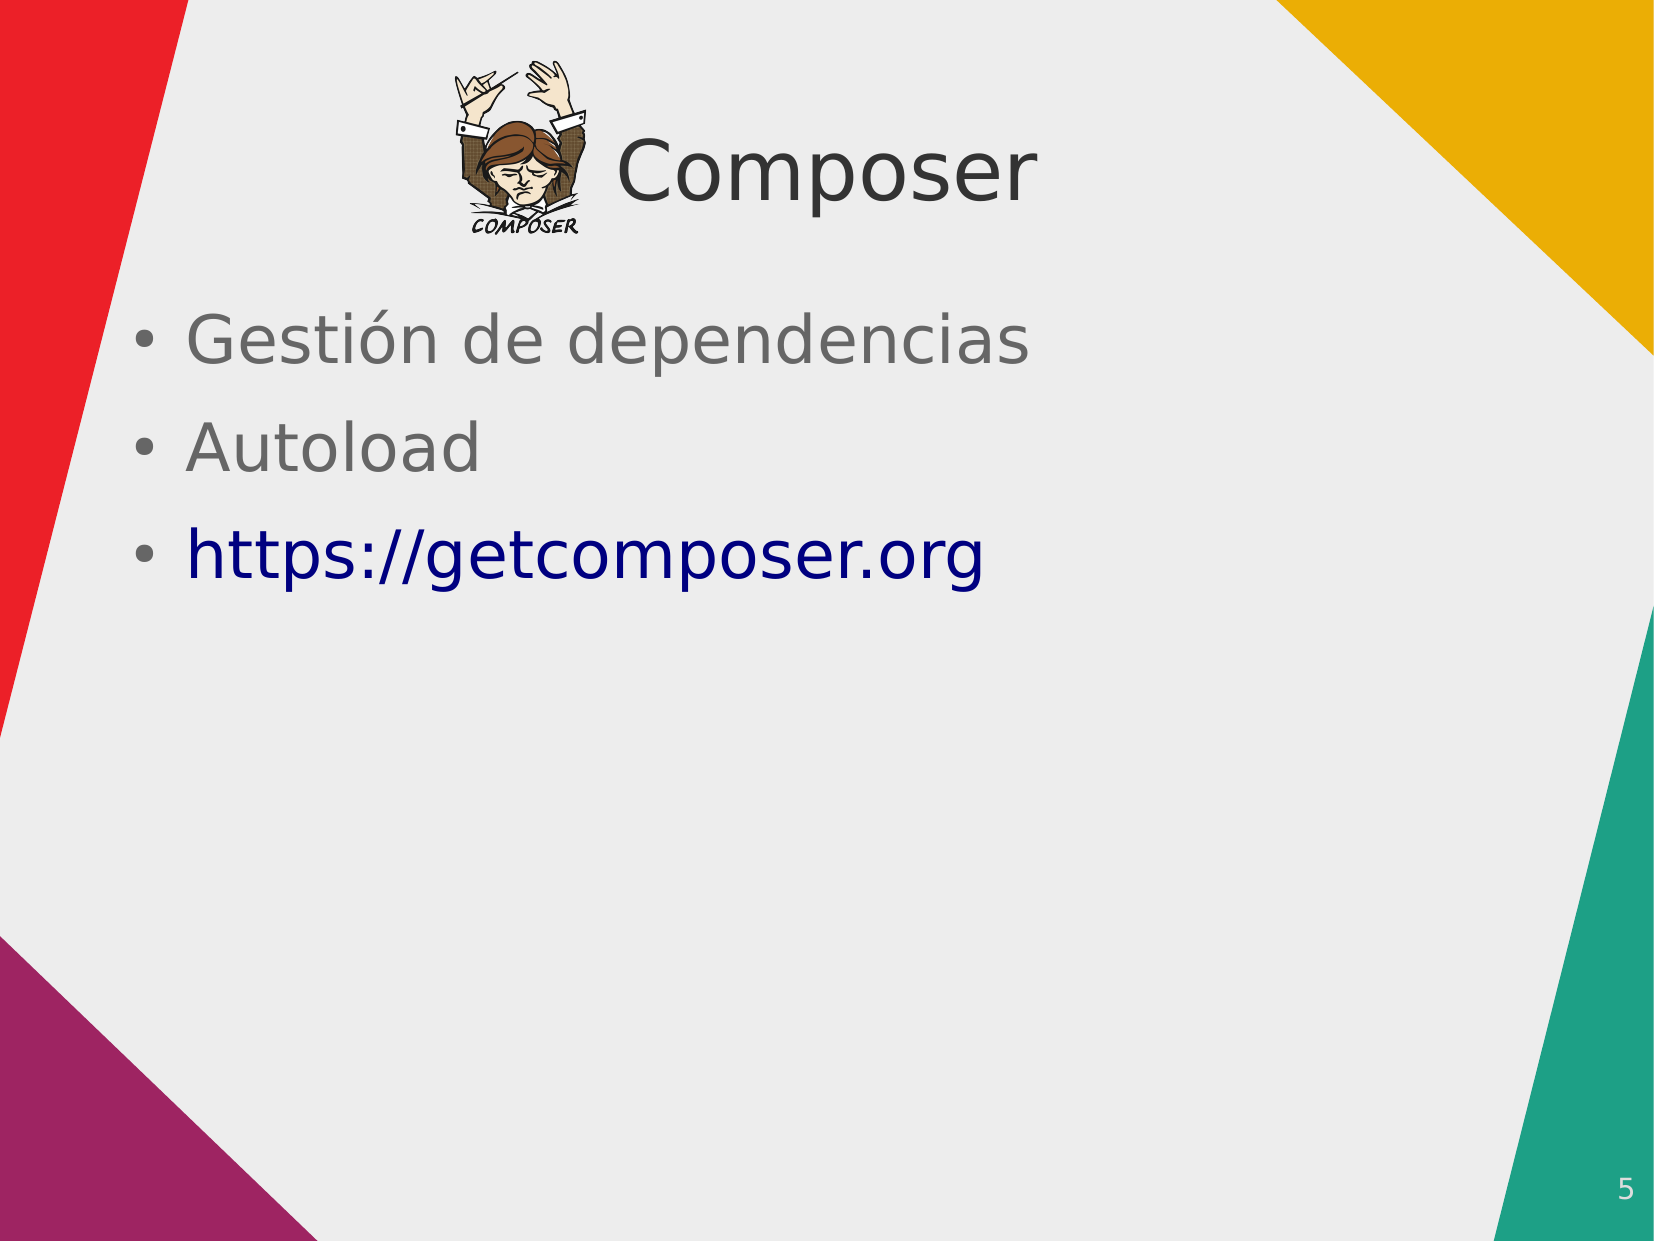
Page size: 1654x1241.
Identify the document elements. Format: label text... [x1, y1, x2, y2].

picture [448, 58, 594, 237]
title Composer [114, 73, 1539, 271]
list Gestión de dependencias Autoload https://getcomposer.org [114, 302, 1539, 1033]
